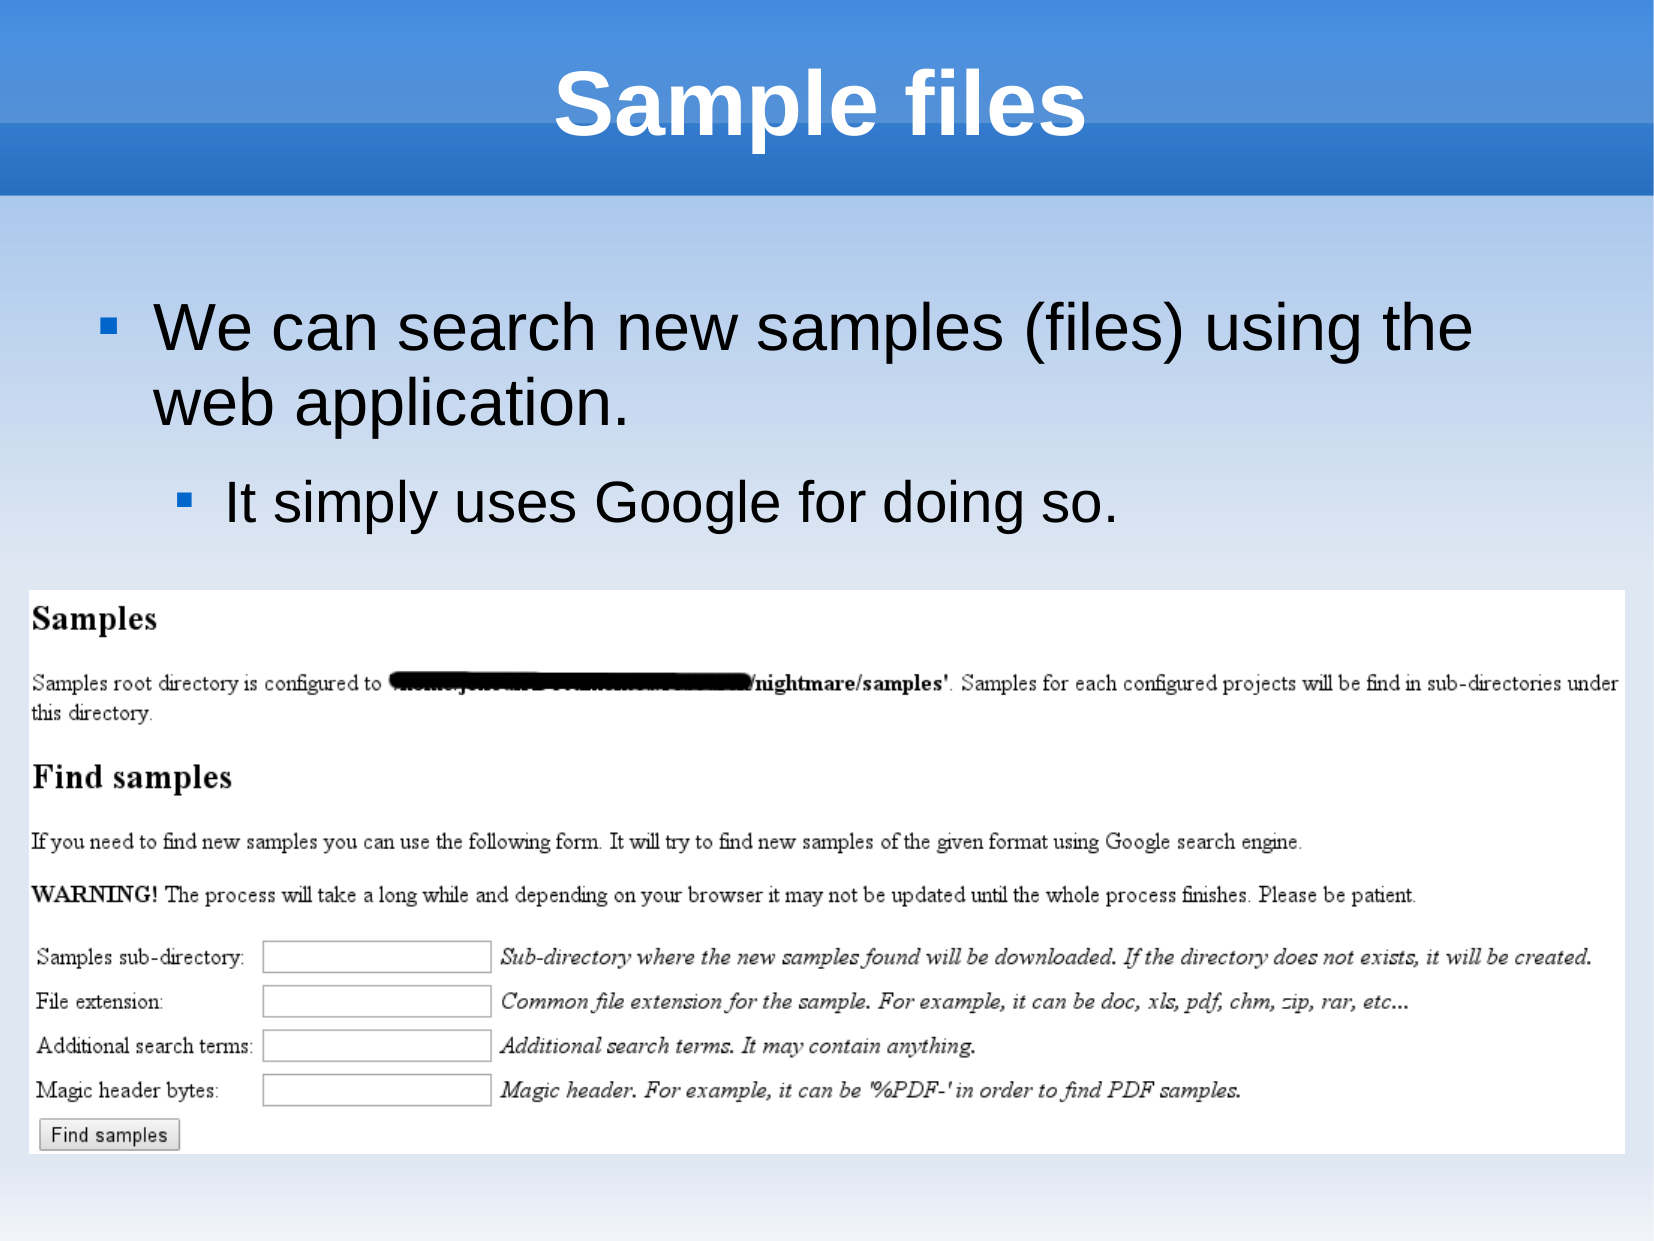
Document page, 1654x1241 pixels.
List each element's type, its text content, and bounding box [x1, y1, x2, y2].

list We can search new samples (files) using the web application. It simply uses Google for doing so. [82, 290, 1571, 590]
picture [0, 0, 1654, 1241]
title Sample files [76, 0, 1565, 208]
